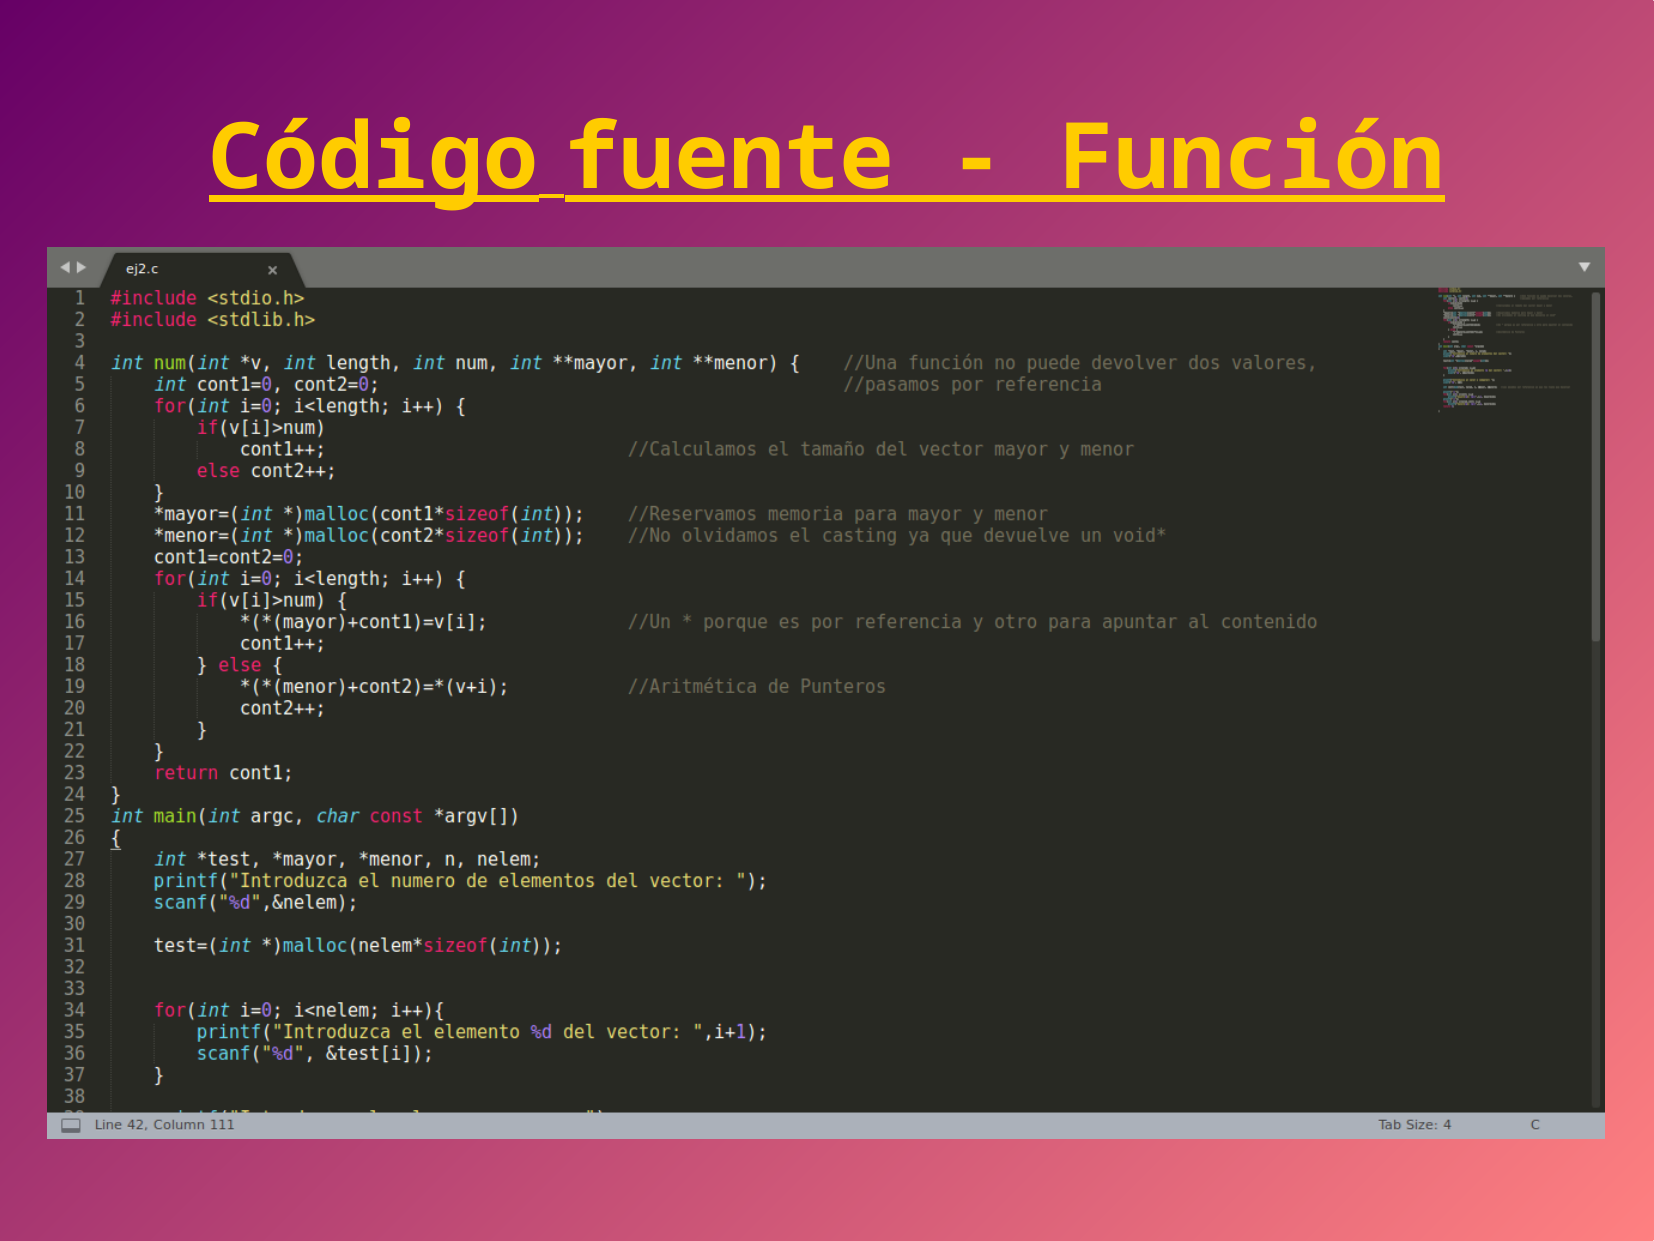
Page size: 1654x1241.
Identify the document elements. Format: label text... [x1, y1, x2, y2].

title Código fuente - Función [82, 49, 1571, 247]
picture [47, 247, 1605, 1139]
